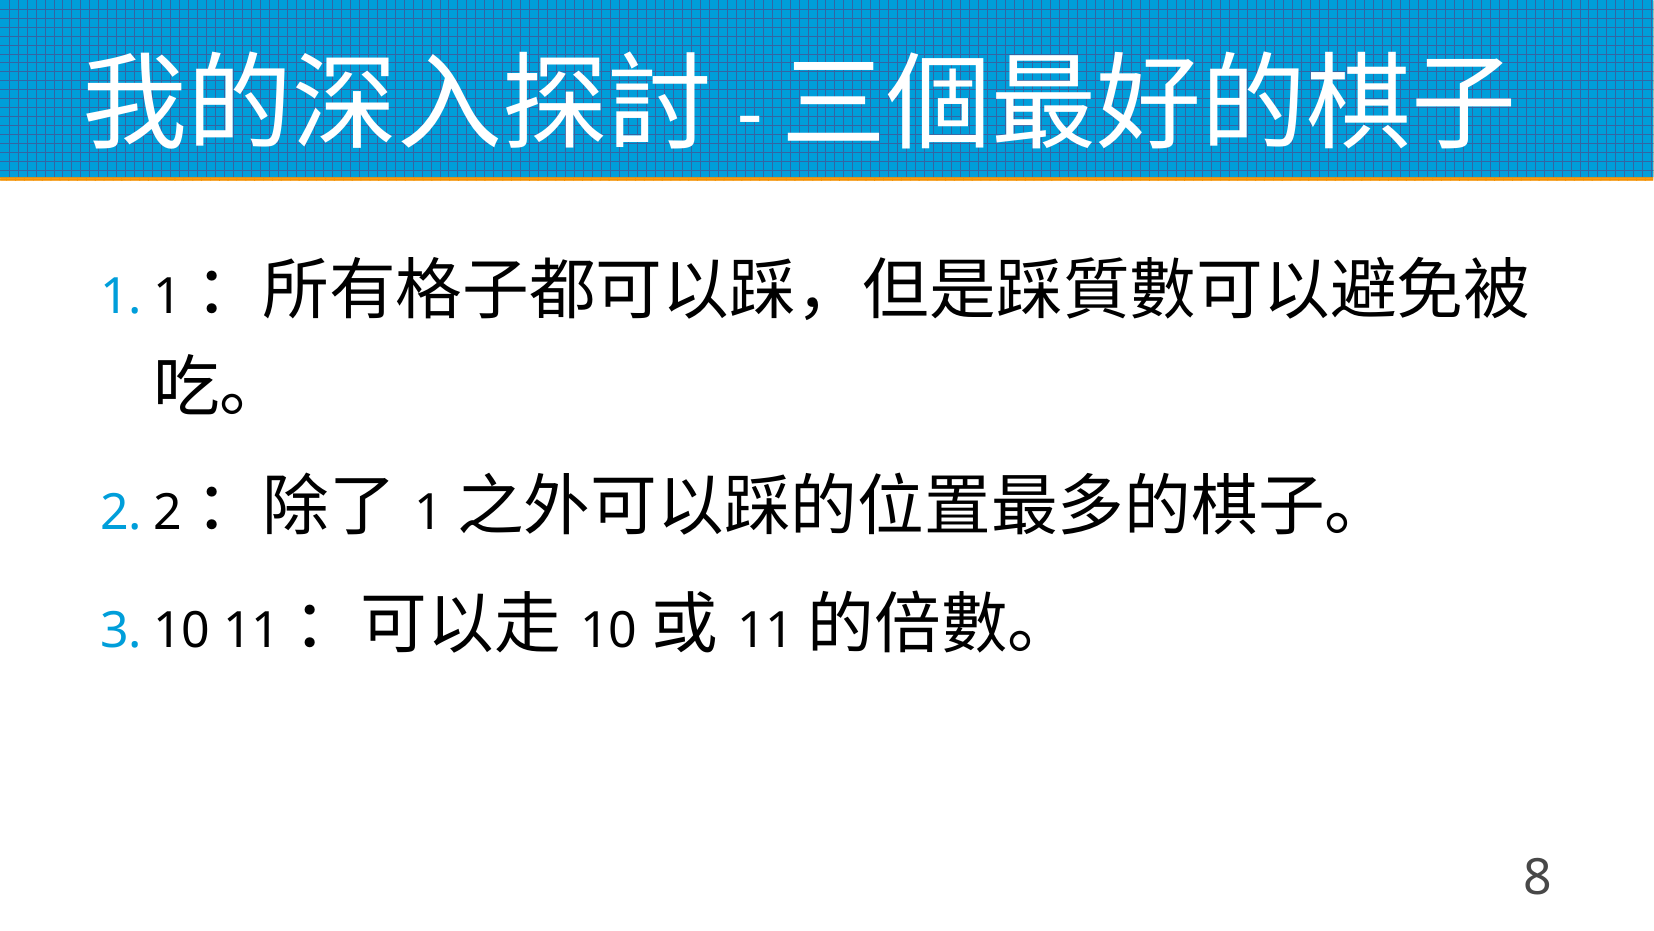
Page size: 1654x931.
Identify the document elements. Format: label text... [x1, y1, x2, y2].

title 我的深入探討-三個最好的棋子 [82, 14, 1571, 171]
list 1：所有格子都可以踩，但是踩質數可以避免被吃。 2：除了1之外可以踩的位置最多的棋子。 10 11：可以走10或11的倍數。 [82, 236, 1563, 811]
